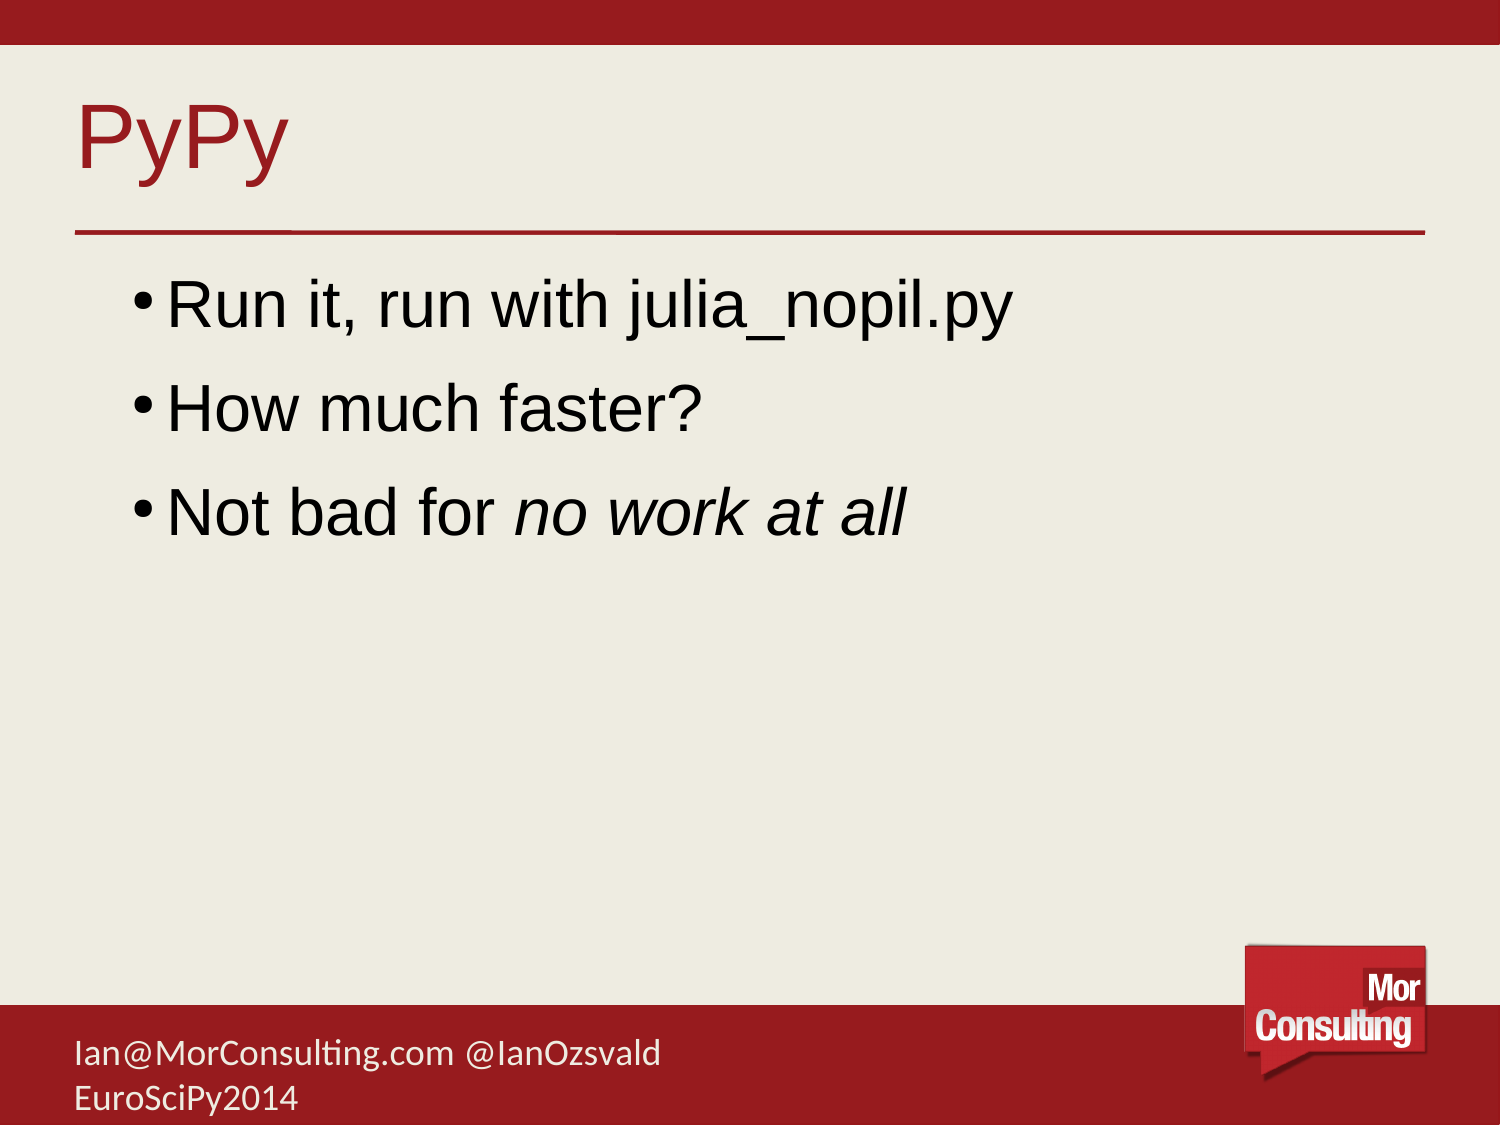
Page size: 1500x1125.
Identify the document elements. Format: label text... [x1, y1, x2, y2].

title PyPy [74, 44, 1425, 232]
list Run it, run with julia_nopil.py How much faster? Not bad for no work at all [75, 263, 1395, 916]
picture [1230, 935, 1438, 1089]
